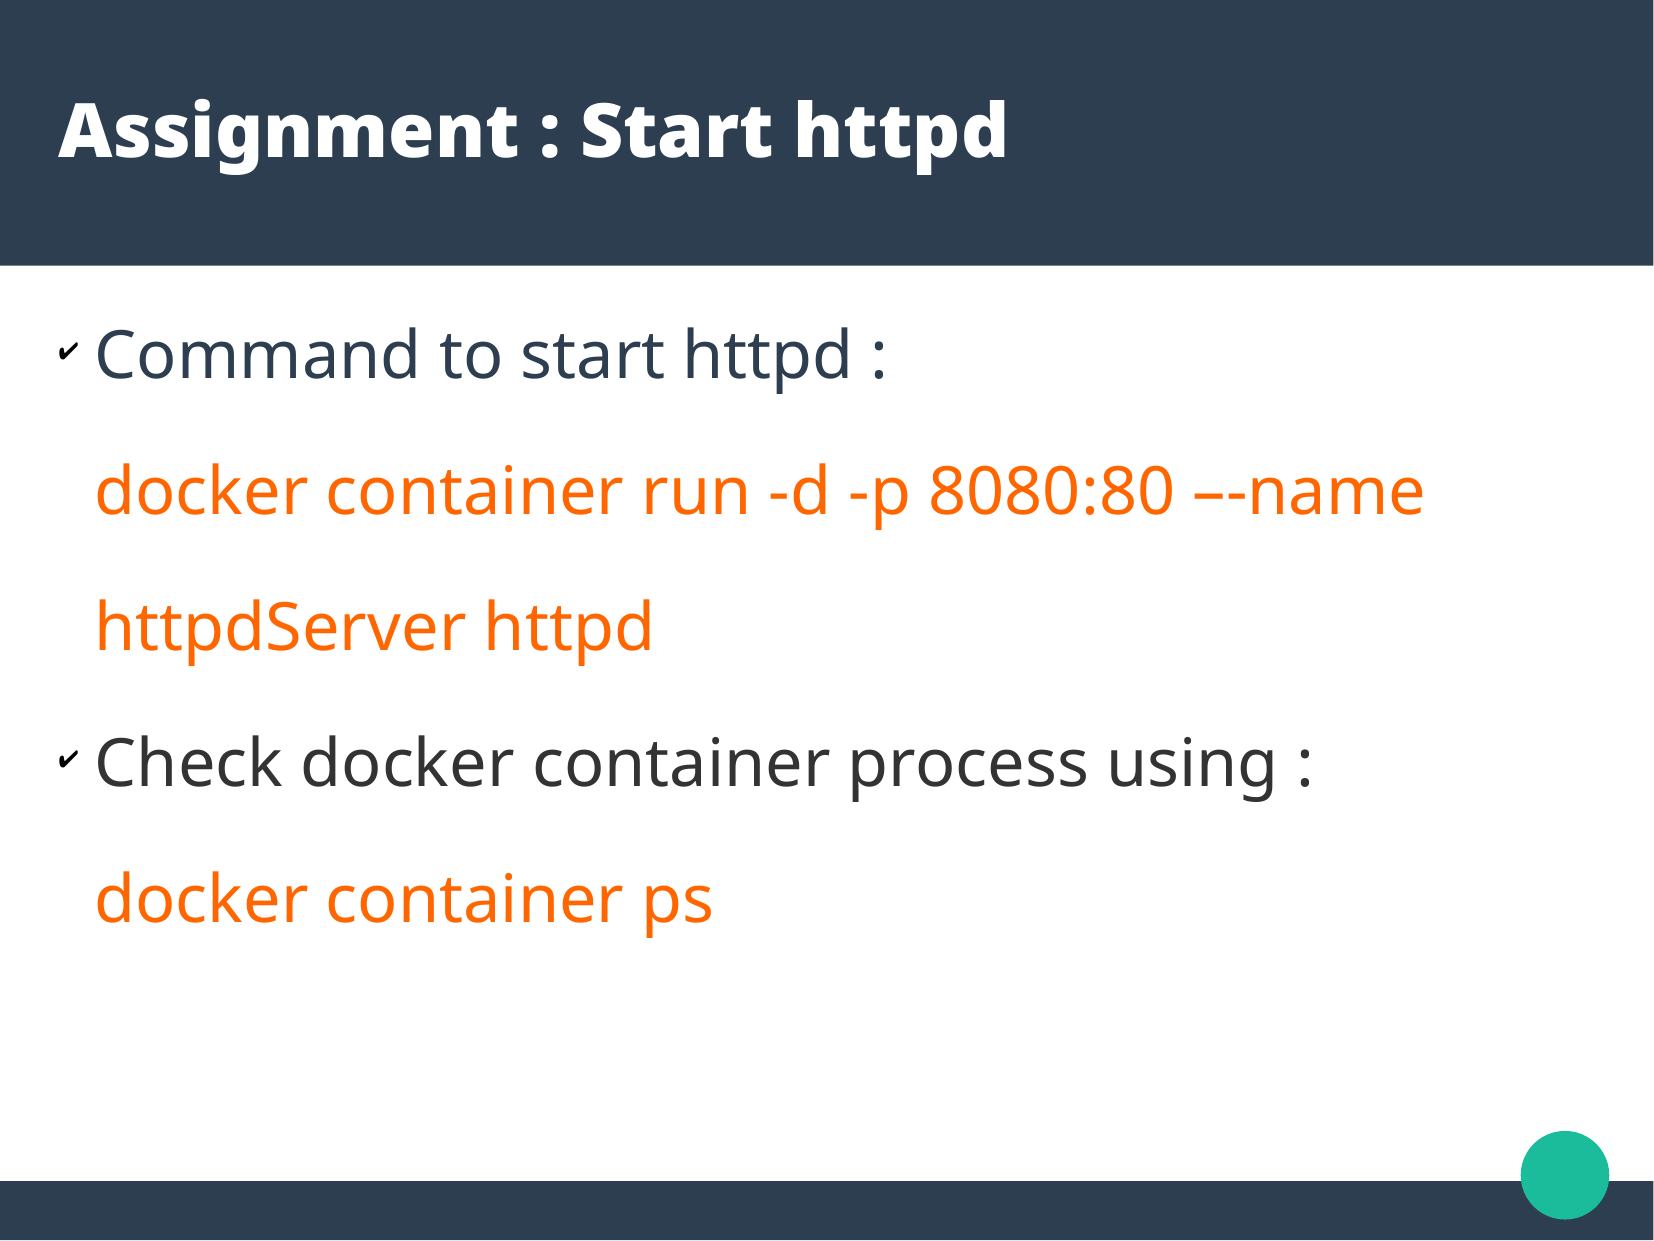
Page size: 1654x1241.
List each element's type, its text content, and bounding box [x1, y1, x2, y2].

title Assignment : Start httpd [59, 40, 1595, 216]
subtitle Command to start httpd : docker container run -d -p 8080:80 –-name httpdServer httpd Check docker container process using : docker container ps [59, 291, 1595, 1186]
